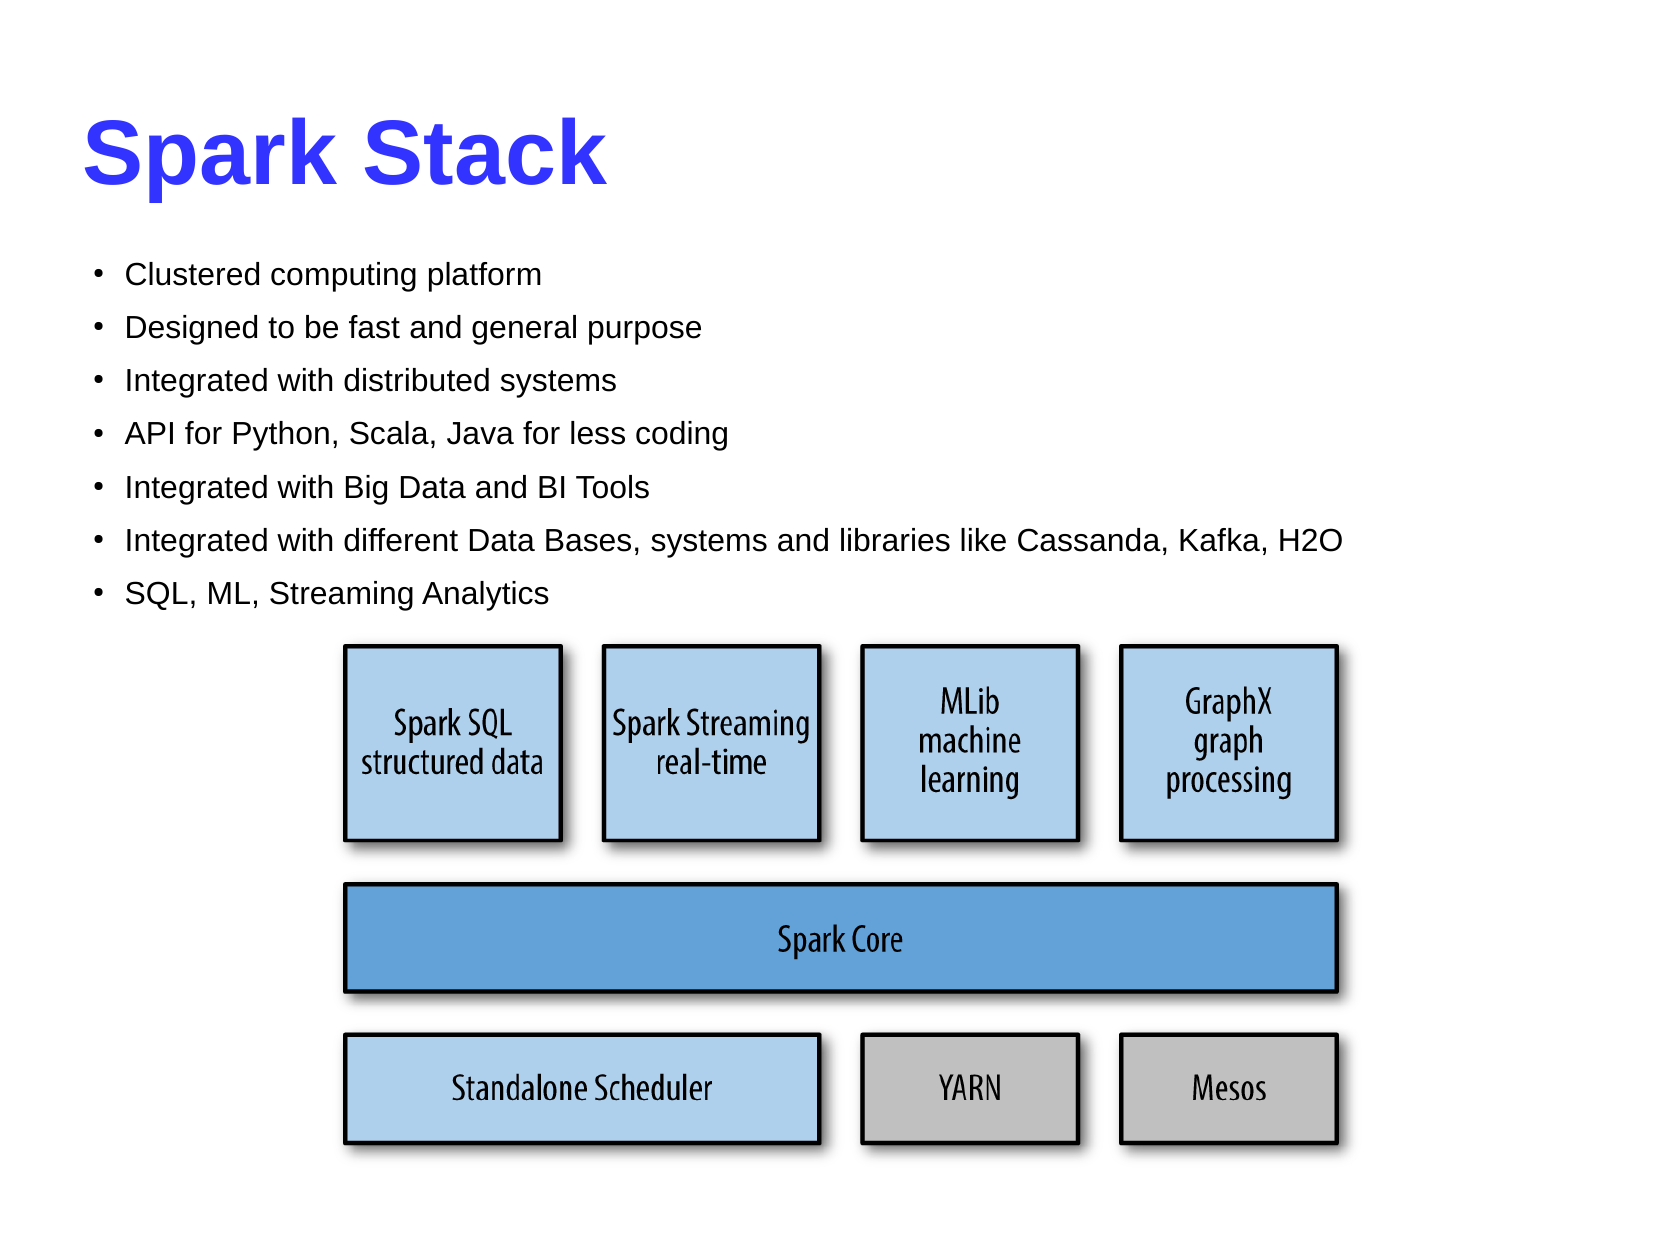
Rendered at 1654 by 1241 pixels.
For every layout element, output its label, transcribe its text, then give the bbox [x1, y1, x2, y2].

title Spark Stack [82, 49, 1571, 256]
list Clustered computing platform Designed to be fast and general purpose Integrated with distributed systems API for Python, Scala, Java for less coding Integrated with Big Data and BI Tools Integrated with different Data Bases, systems and libraries like Cassanda, Kafka, H2O SQL, ML, Streaming Analytics [82, 256, 1571, 616]
picture [330, 631, 1364, 1171]
